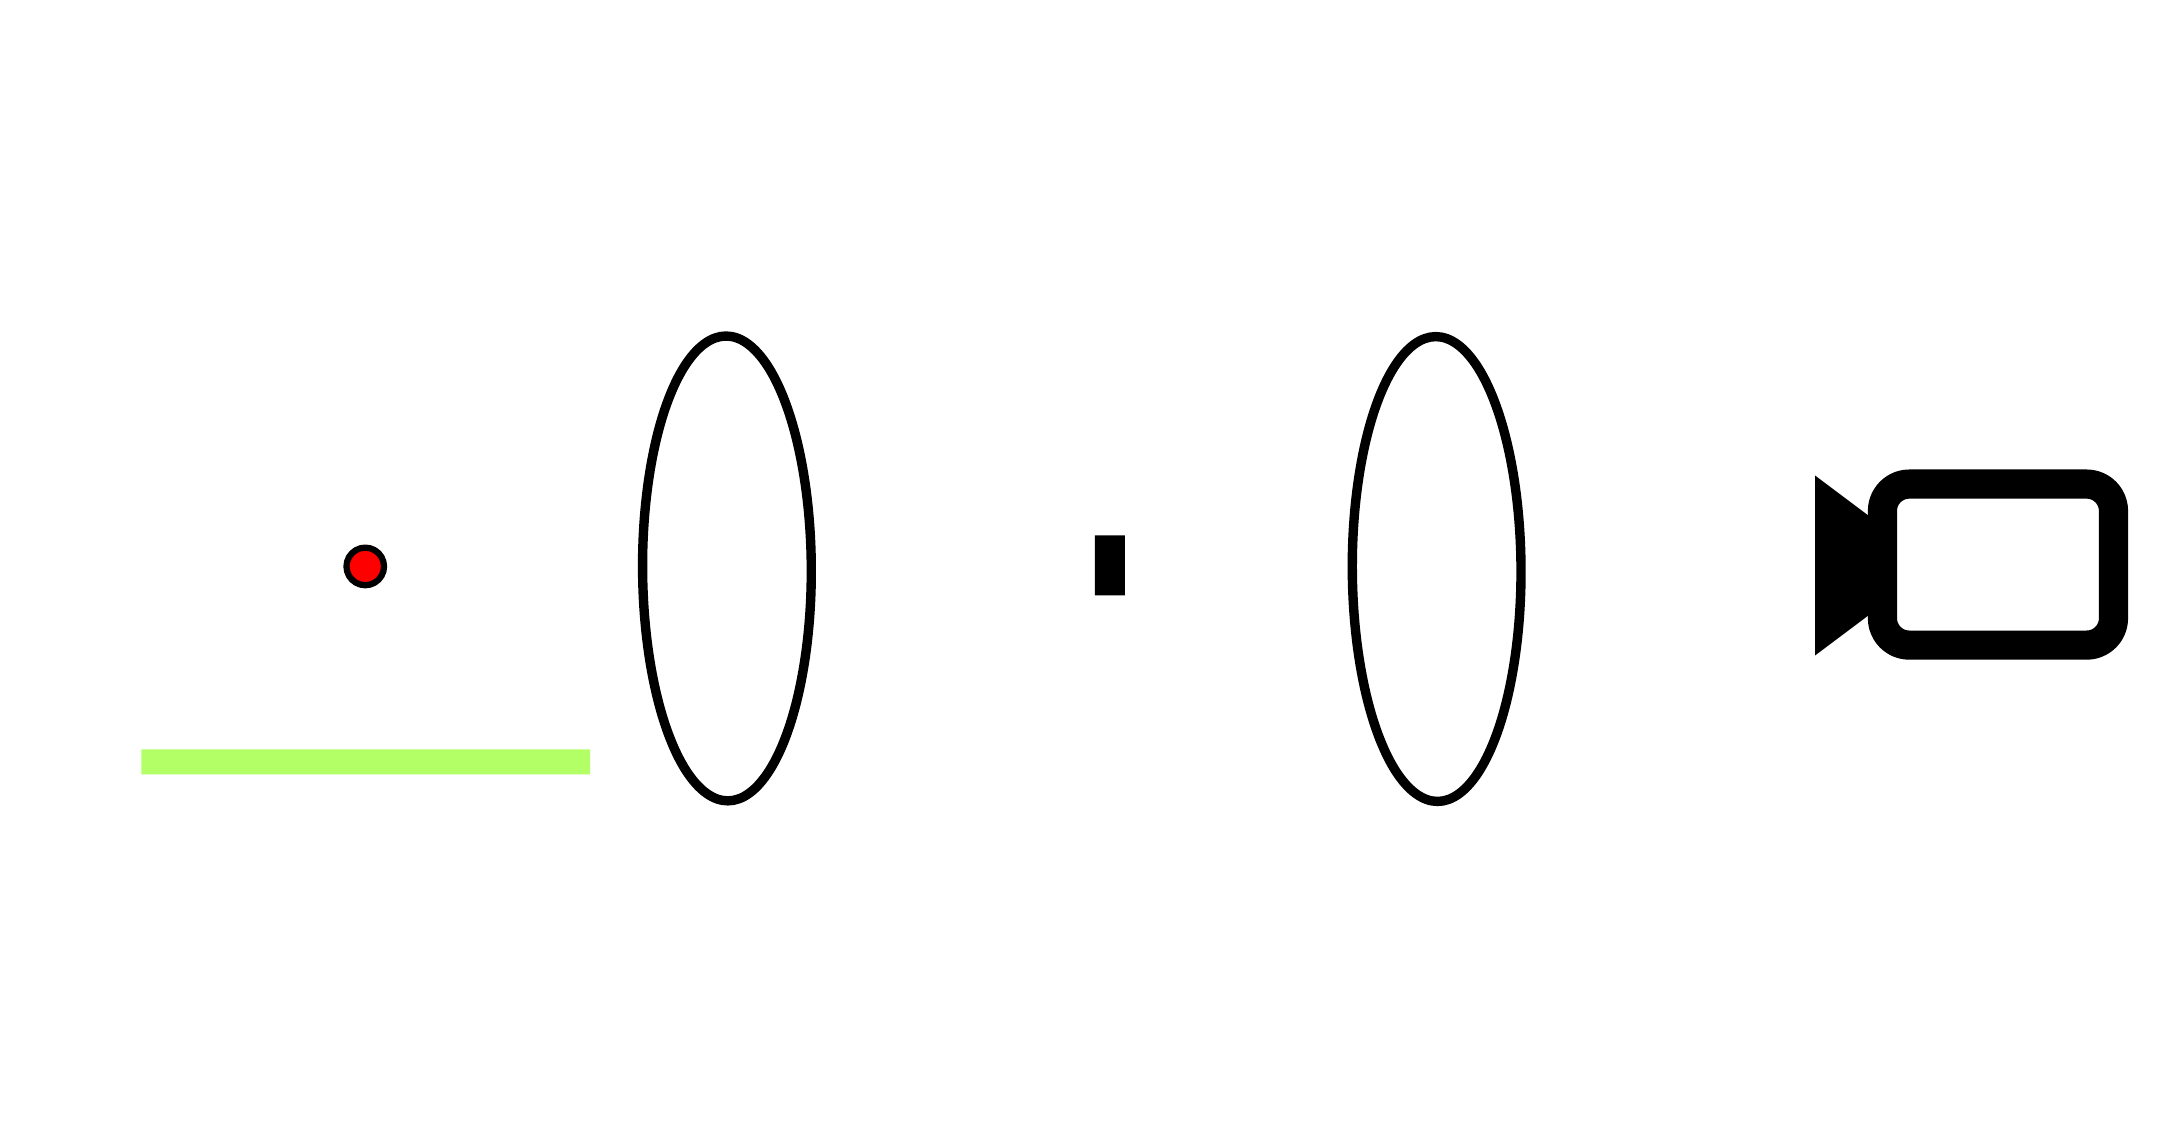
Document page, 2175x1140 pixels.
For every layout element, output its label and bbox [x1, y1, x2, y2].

text_box [1094, 535, 1125, 596]
text_box [1352, 336, 1522, 802]
text_box [642, 336, 812, 801]
text_box [1882, 484, 2114, 646]
text_box [1815, 475, 1876, 656]
text_box [346, 547, 385, 586]
